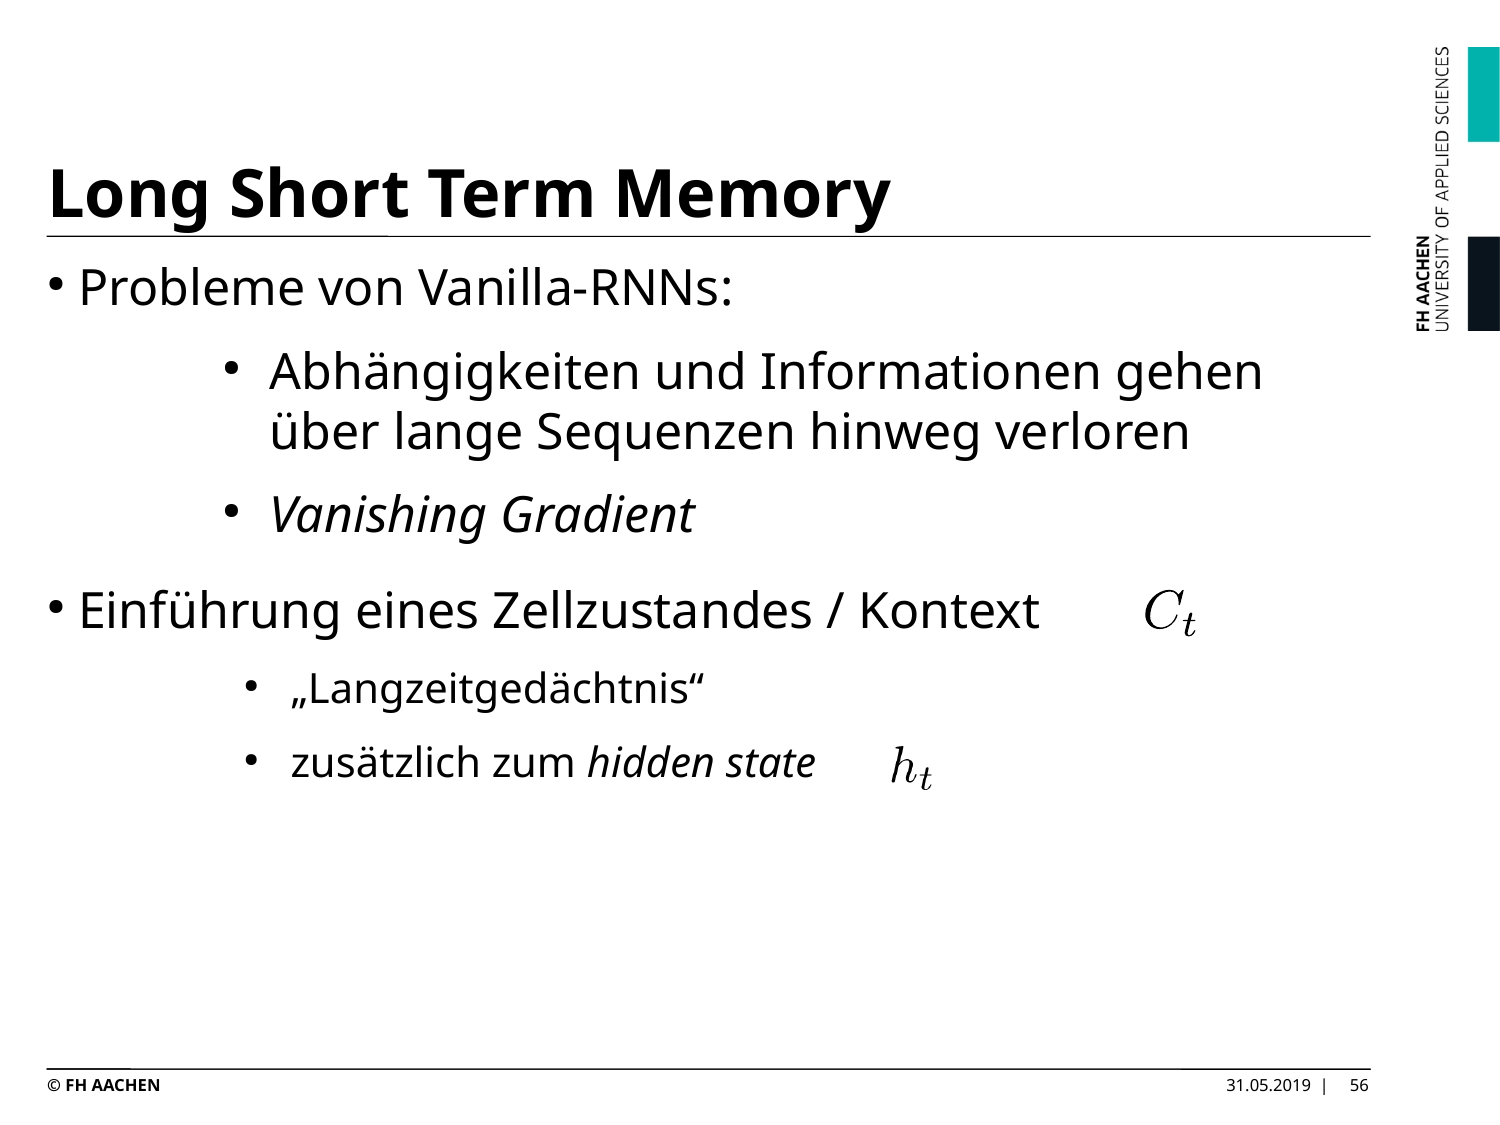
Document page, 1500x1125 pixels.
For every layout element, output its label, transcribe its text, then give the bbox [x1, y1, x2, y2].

title Long Short Term Memory [47, 142, 1371, 231]
picture [891, 746, 932, 790]
text_box [1142, 589, 1198, 637]
list Probleme von Vanilla-RNNs: Abhängigkeiten und Informationen gehen über lange Sequenzen hinweg verloren Vanishing Gradient Einführung eines Zellzustandes / Kontext „Langzeitgedächtnis“ zusätzlich zum hidden state [47, 255, 1371, 1047]
picture [1404, 47, 1500, 331]
